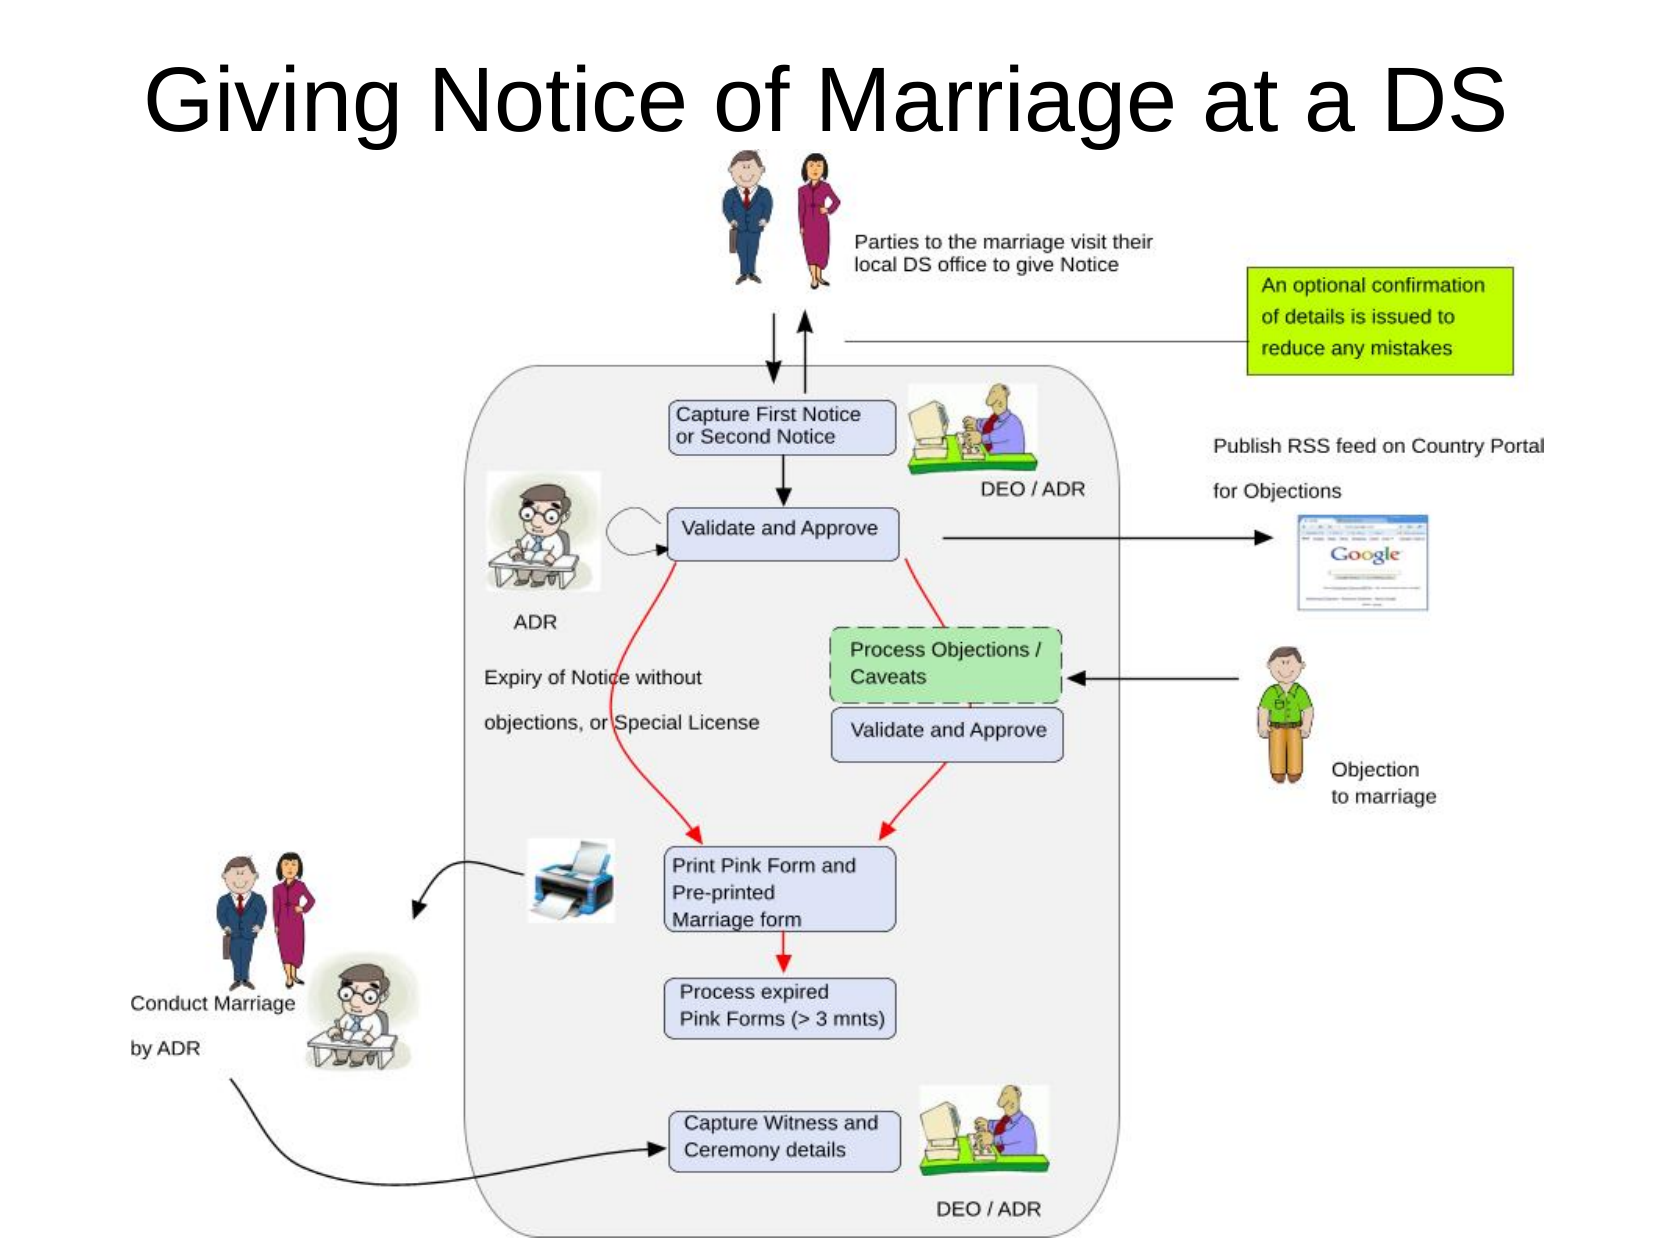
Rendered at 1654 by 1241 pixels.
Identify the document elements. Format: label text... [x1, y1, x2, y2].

picture [131, 152, 1544, 1238]
title Giving Notice of Marriage at a DS [82, 48, 1571, 152]
